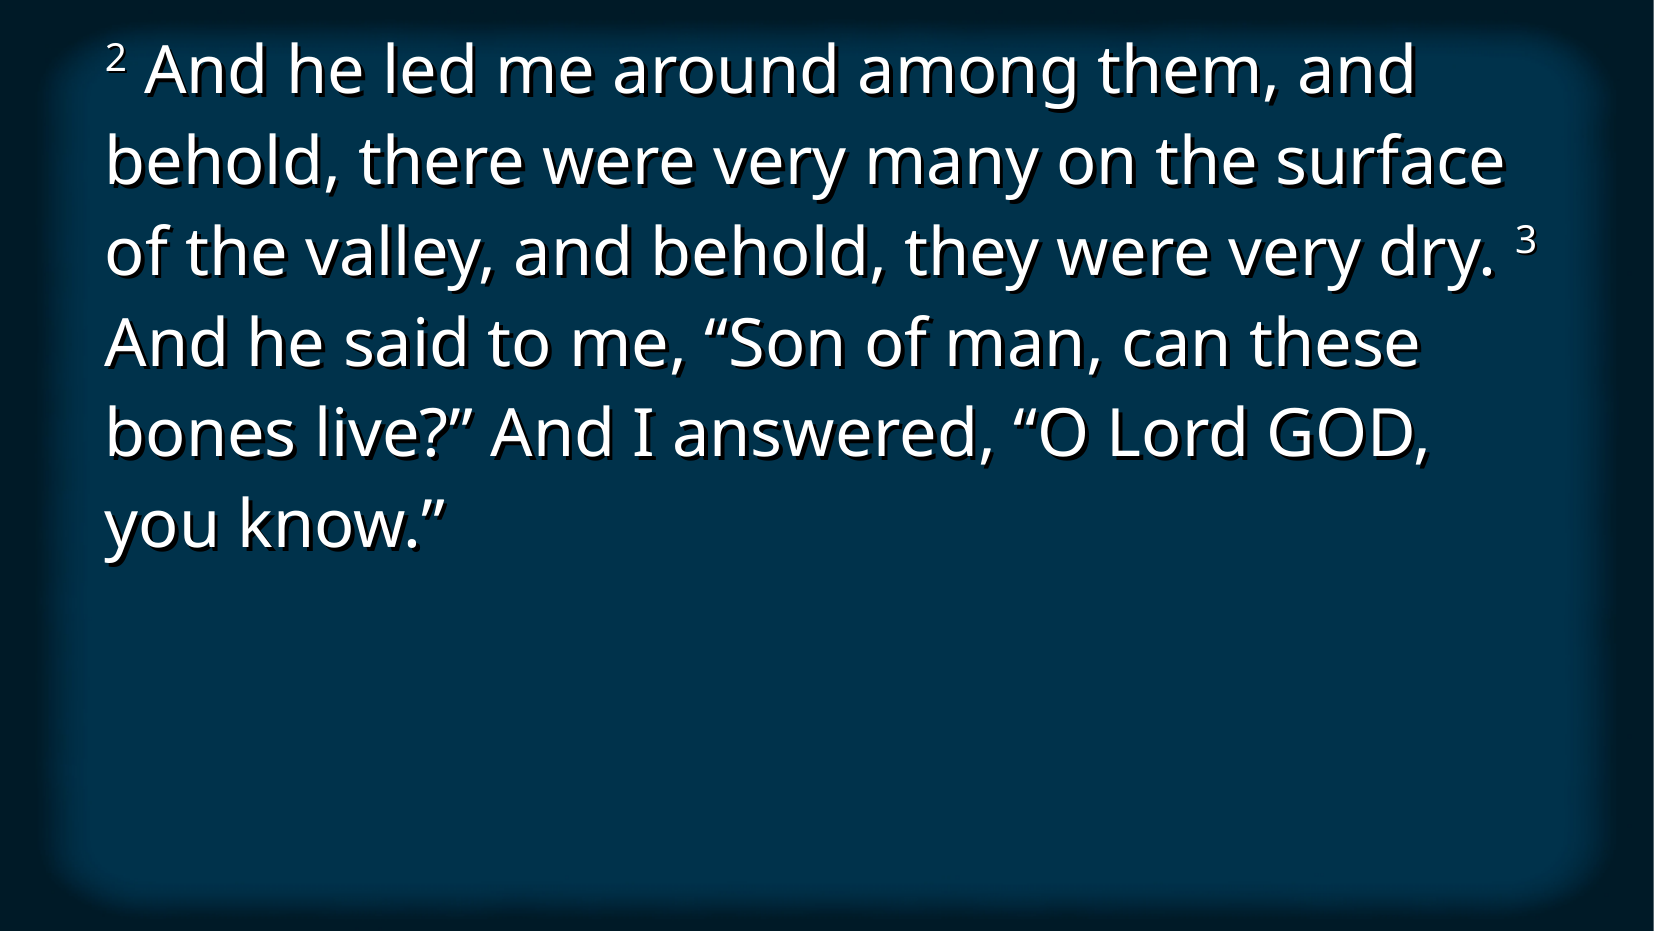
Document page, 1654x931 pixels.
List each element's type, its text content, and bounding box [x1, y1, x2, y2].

picture [0, 0, 1654, 931]
text_box 2 And he led me around among them, and behold, there were very many on the surface of the valley, and behold, they were very dry. 3 And he said to me, “Son of man, can these bones live?” And I answered, “O Lord GOD, you know.” [90, 15, 1561, 474]
